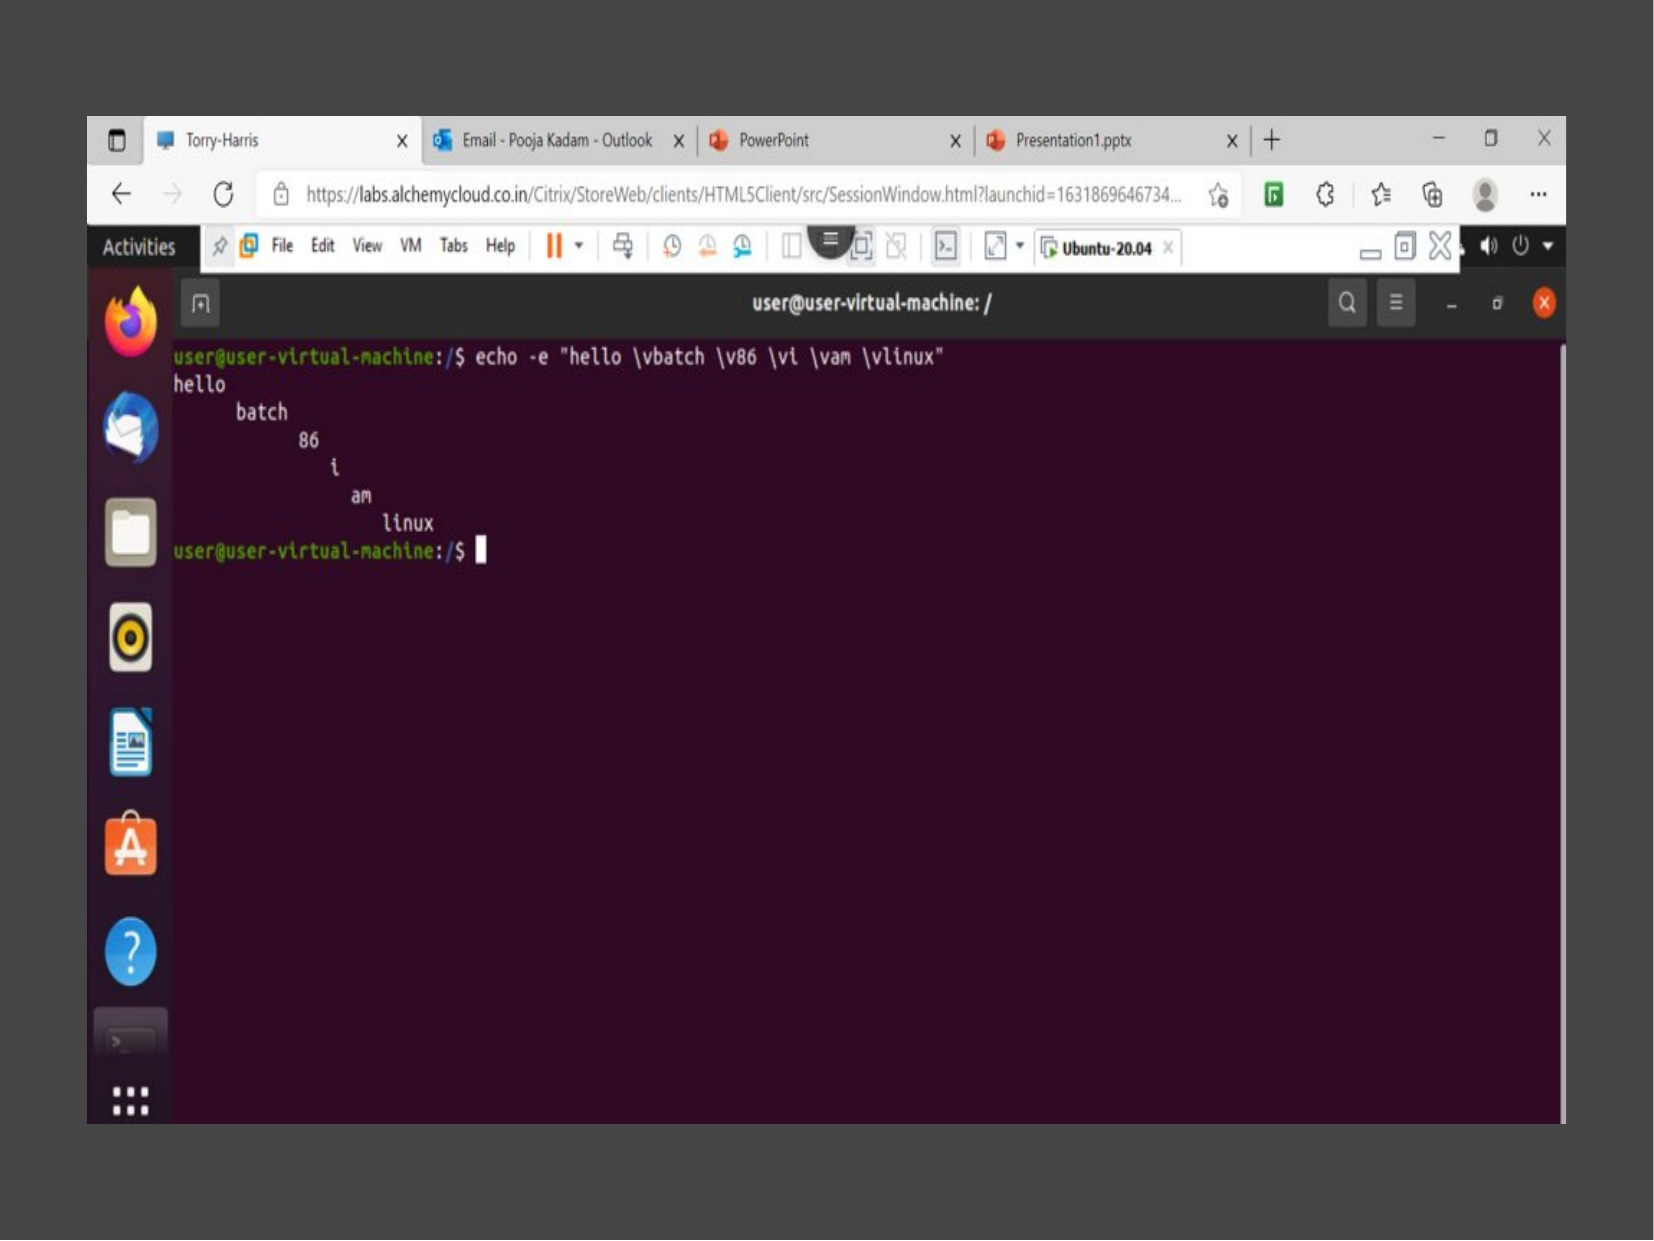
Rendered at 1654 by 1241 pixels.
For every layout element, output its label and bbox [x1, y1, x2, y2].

picture [87, 116, 1567, 1124]
